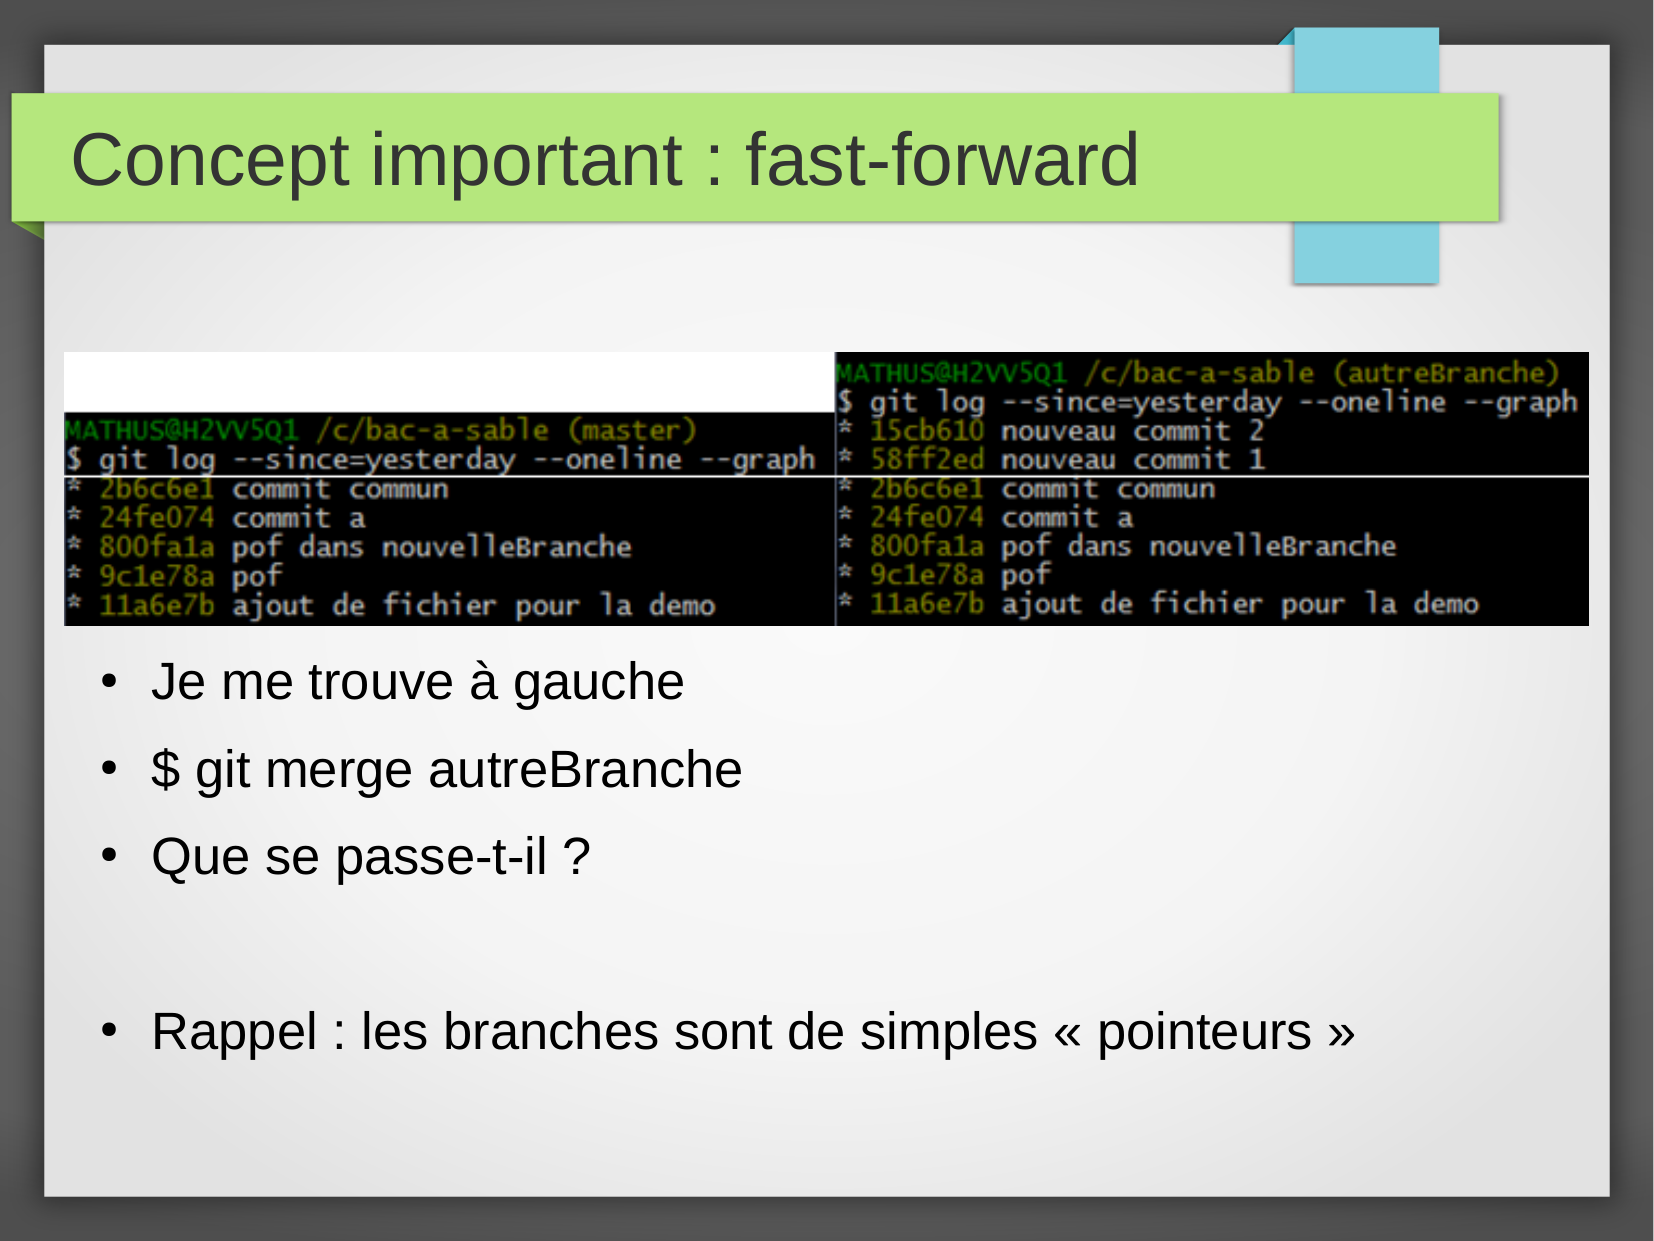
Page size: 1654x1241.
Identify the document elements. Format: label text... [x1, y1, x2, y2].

title Concept important : fast-forward [70, 106, 1229, 213]
list Je me trouve à gauche $ git merge autreBranche Que se passe-t-il ? Rappel : les branches sont de simples « pointeurs » [82, 652, 1538, 1063]
picture [0, 0, 1654, 1241]
